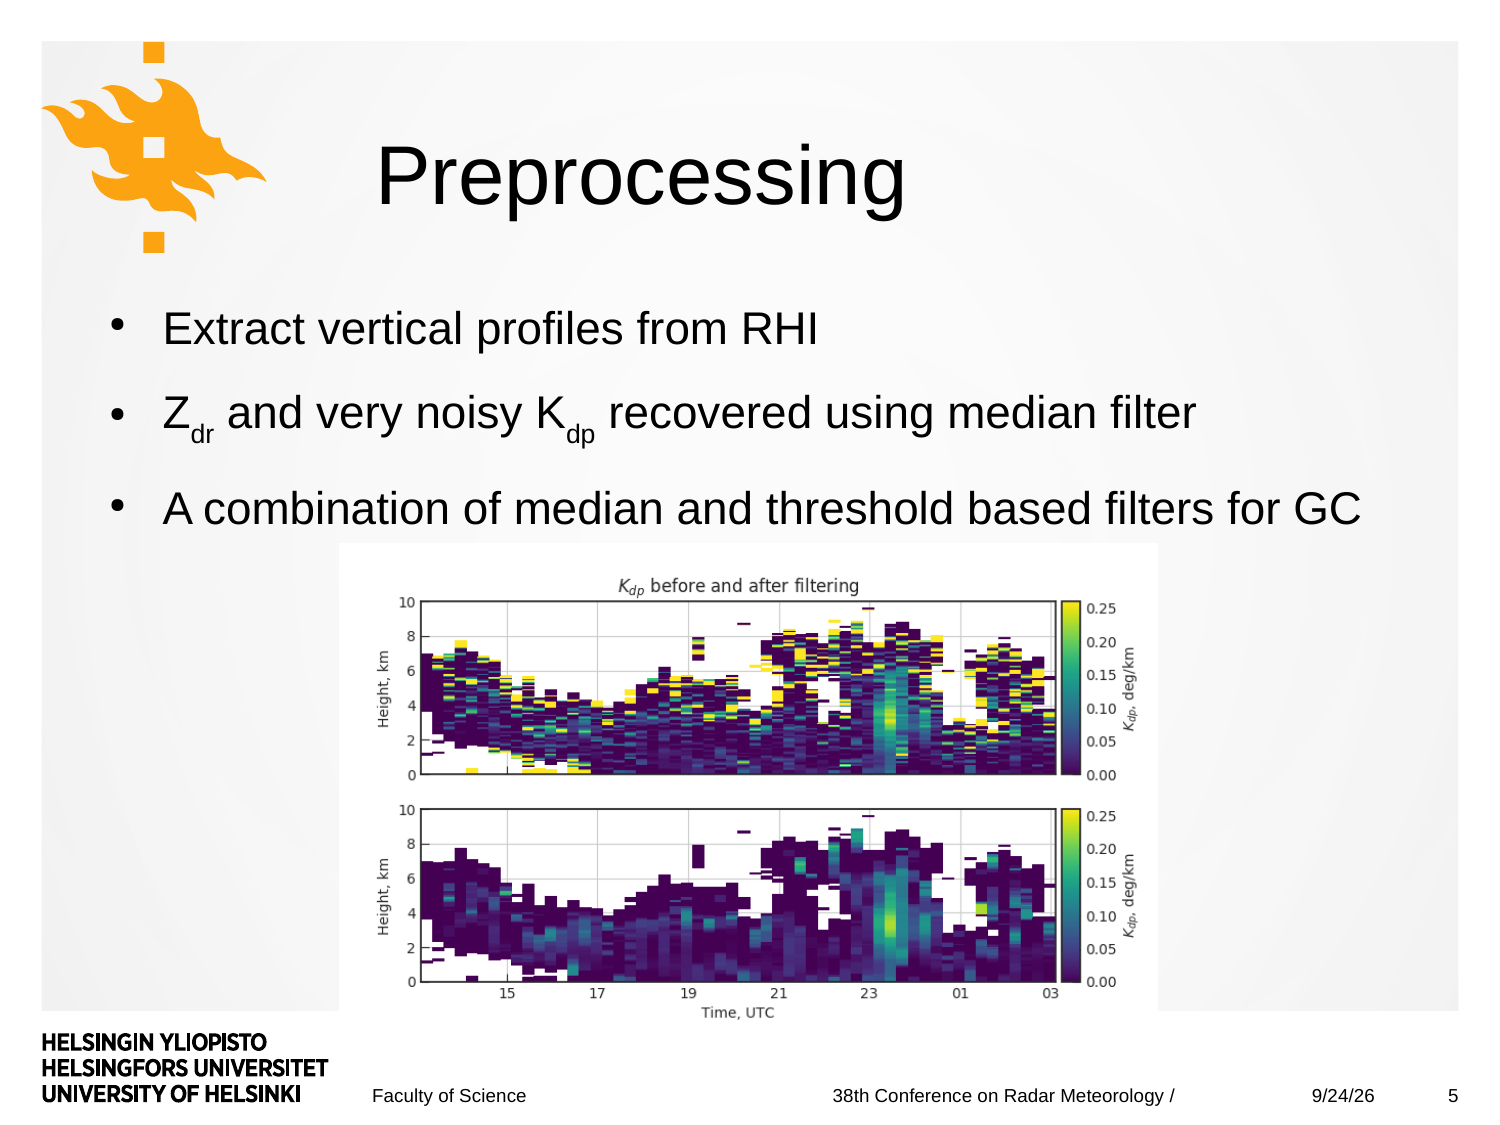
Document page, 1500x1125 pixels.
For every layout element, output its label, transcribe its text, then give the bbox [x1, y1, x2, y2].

list Extract vertical profiles from RHI Zdr and very noisy Kdp recovered using median filter A combination of median and threshold based filters for GC [76, 290, 1453, 929]
title Preprocessing [360, 113, 1447, 290]
picture [144, 137, 164, 158]
picture [41, 41, 1459, 1075]
